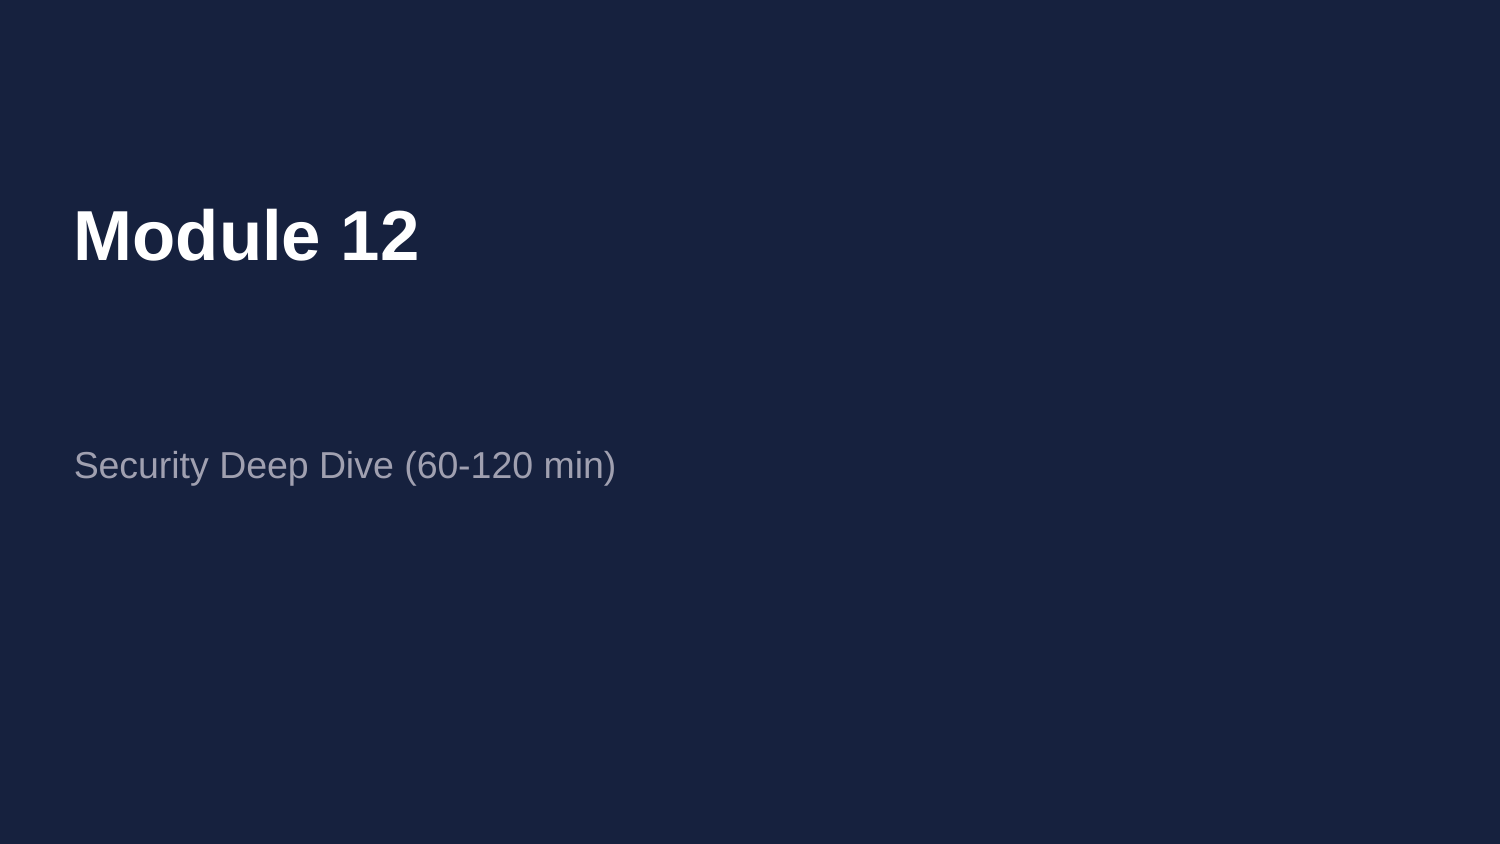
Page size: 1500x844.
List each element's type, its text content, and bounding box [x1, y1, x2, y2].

title Module 12 [59, 188, 1441, 426]
subtitle Security Deep Dive (60-120 min) [59, 437, 1441, 532]
